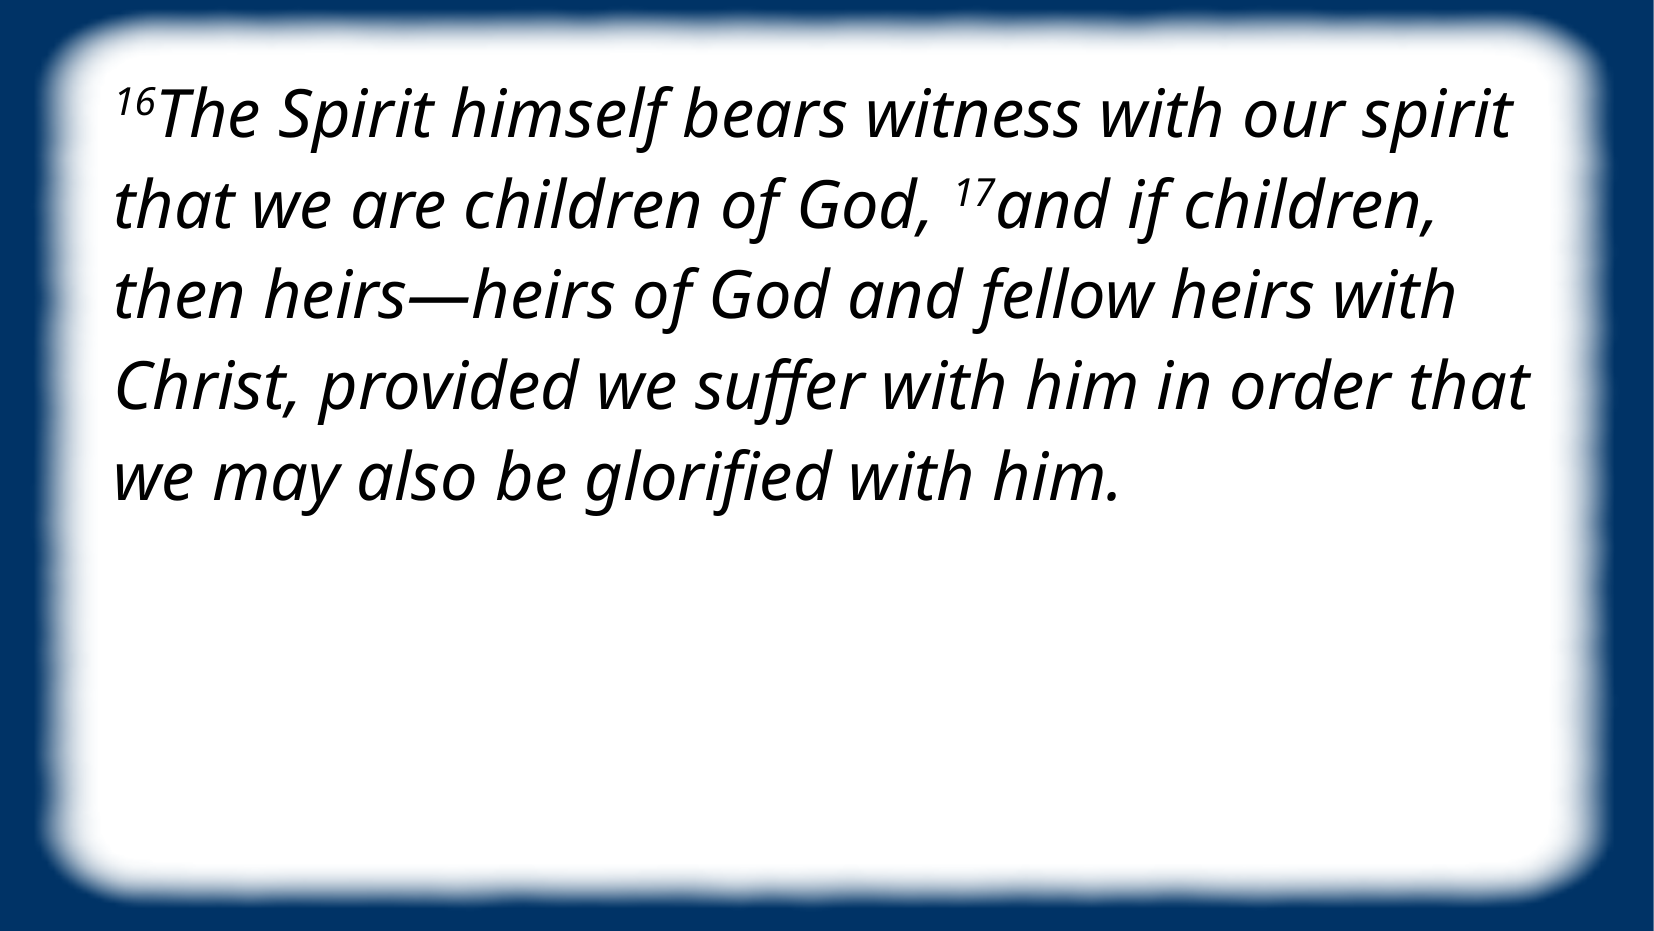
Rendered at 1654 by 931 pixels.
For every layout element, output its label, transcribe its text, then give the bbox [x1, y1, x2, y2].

picture [0, 0, 1654, 931]
text_box 16The Spirit himself bears witness with our spirit that we are children of God, 17and if children, then heirs—heirs of God and fellow heirs with Christ, provided we suffer with him in order that we may also be glorified with him. [98, 58, 1554, 524]
